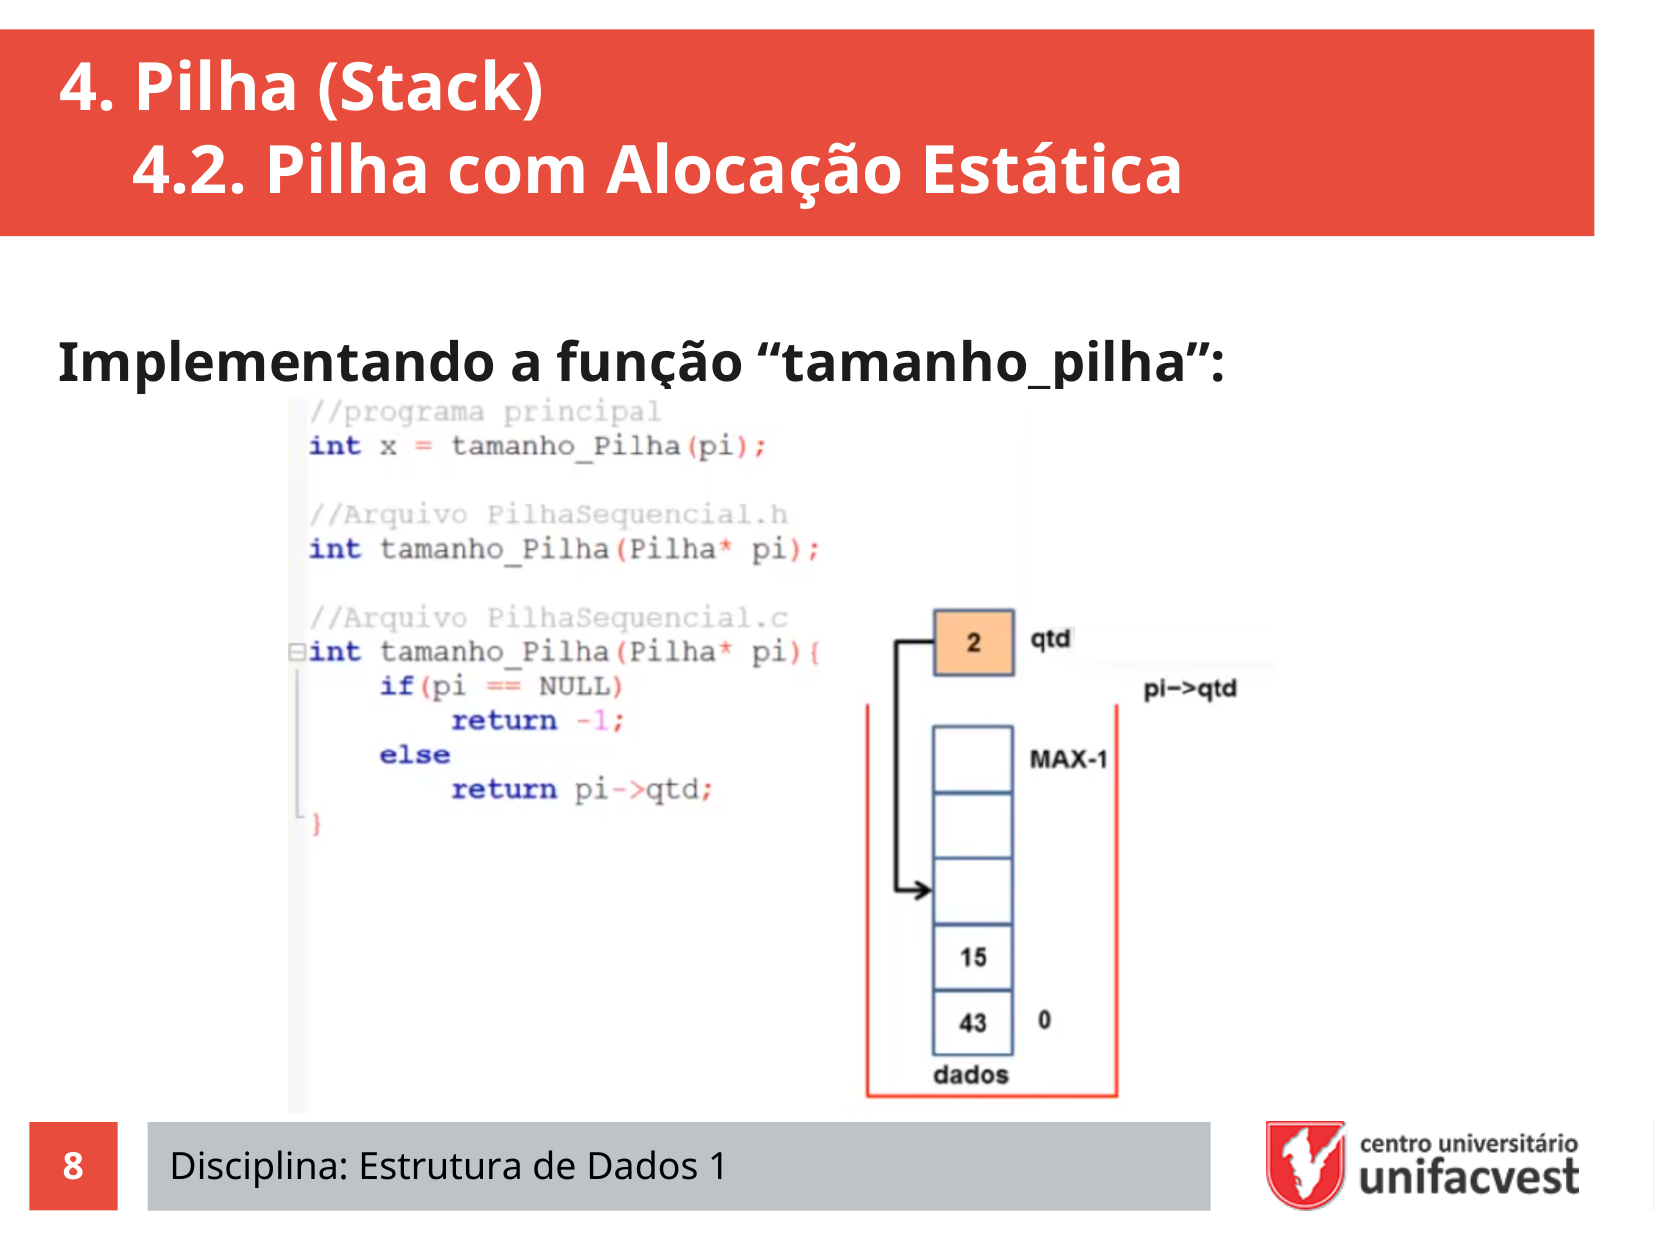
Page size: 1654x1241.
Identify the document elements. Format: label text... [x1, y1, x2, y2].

title 4. Pilha (Stack) 4.2. Pilha com Alocação Estática [59, 59, 1595, 207]
text_box [1238, 1120, 1654, 1212]
picture [288, 389, 1276, 1114]
list Implementando a função “tamanho_pilha”: [59, 324, 1566, 1093]
picture [1266, 1121, 1579, 1211]
text_box Disciplina: Estrutura de Dados 1 [154, 1132, 1205, 1196]
